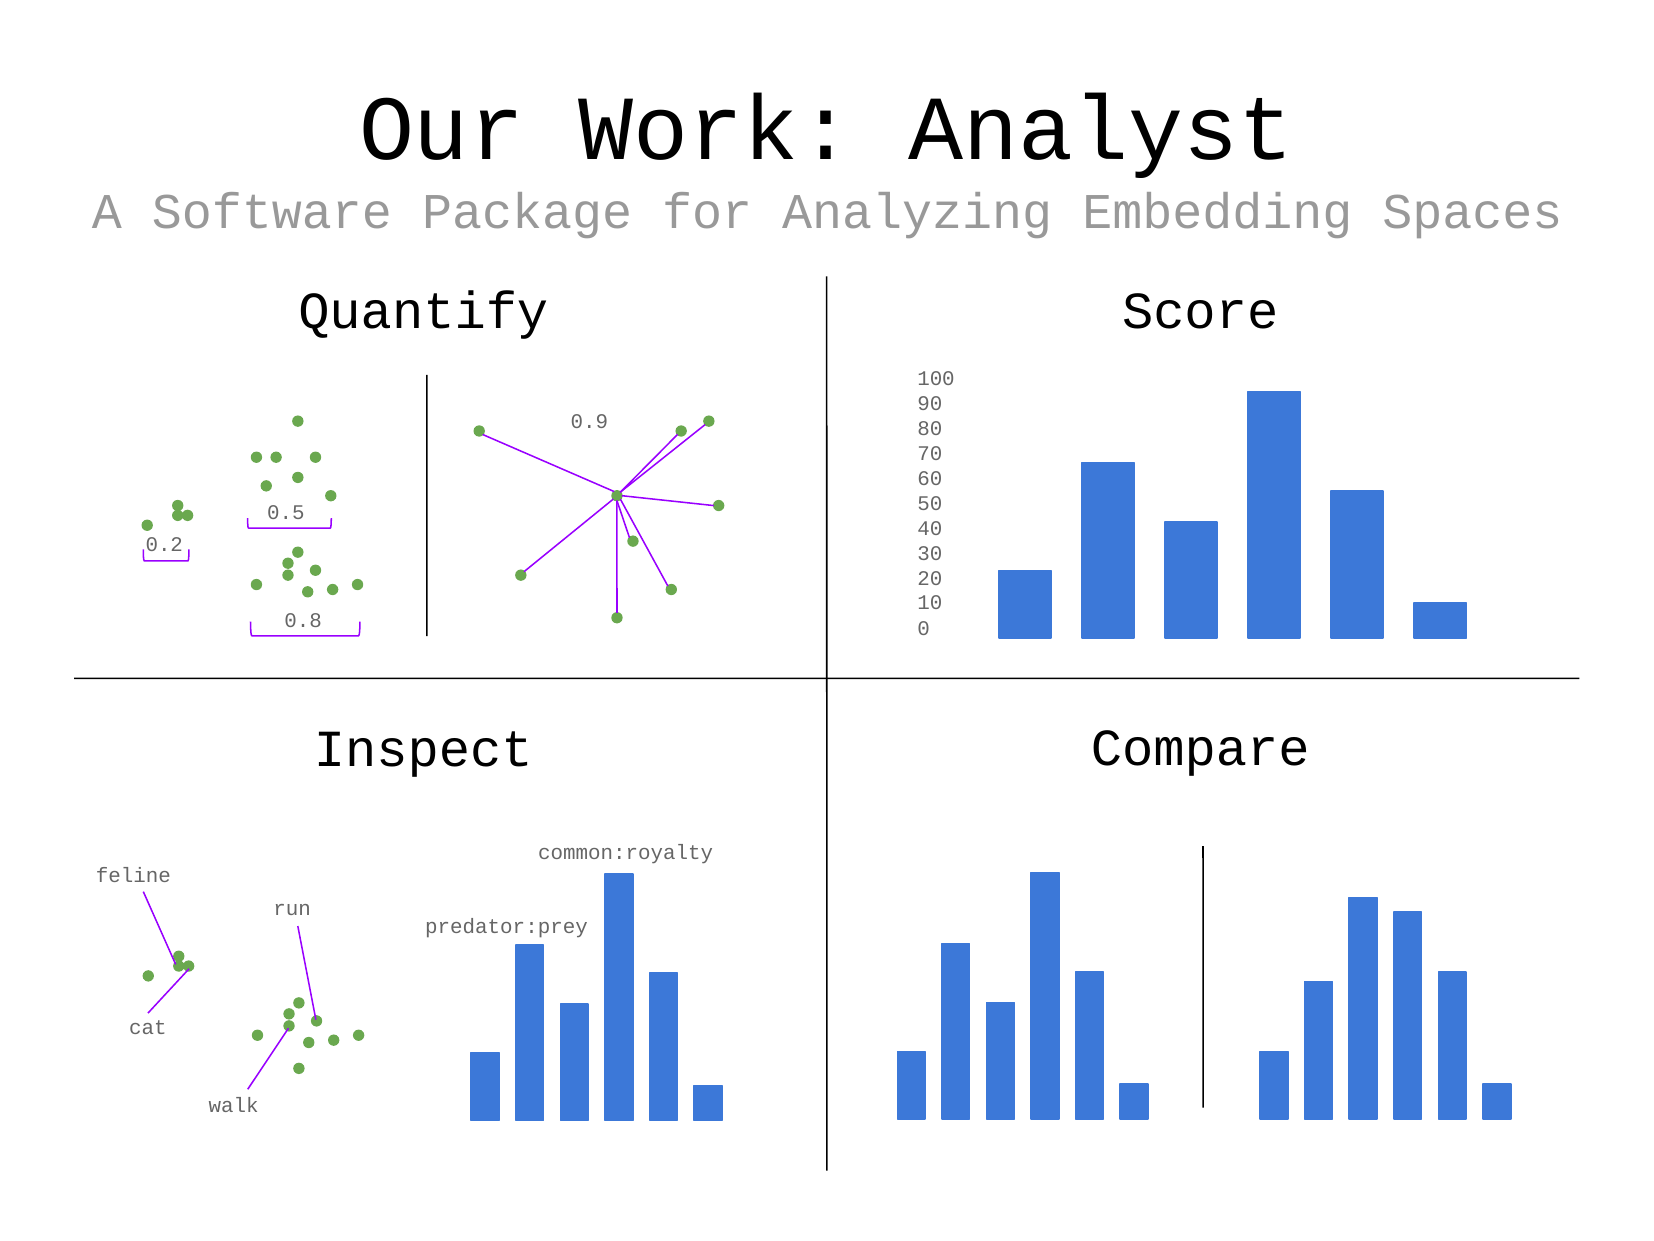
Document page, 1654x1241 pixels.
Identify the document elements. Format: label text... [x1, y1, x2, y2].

text_box [474, 426, 485, 436]
text_box [143, 970, 154, 981]
text_box [1438, 971, 1467, 1119]
text_box [998, 570, 1051, 638]
text_box [1482, 1084, 1511, 1120]
text_box [941, 943, 970, 1119]
text_box [515, 959, 544, 1121]
text_box walk [193, 1077, 341, 1139]
text_box Our Work: Analyst A Software Package for Analyzing Embedding Spaces [82, 29, 1571, 277]
text_box Quantify Inspect [52, 276, 794, 999]
text_box [1075, 971, 1104, 1119]
text_box [252, 1030, 263, 1041]
text_box [612, 613, 622, 623]
text_box [1414, 603, 1467, 638]
text_box [612, 490, 622, 501]
text_box [1349, 897, 1378, 1120]
text_box [292, 416, 303, 427]
text_box [172, 500, 193, 515]
text_box [1304, 981, 1333, 1120]
text_box run [258, 879, 384, 941]
text_box [310, 452, 321, 463]
text_box [666, 584, 677, 595]
text_box Score Compare [829, 276, 1571, 677]
text_box [352, 579, 363, 590]
text_box [676, 426, 687, 436]
text_box [1248, 391, 1301, 638]
text_box [284, 1020, 294, 1031]
text_box [292, 472, 303, 483]
text_box [1120, 1084, 1148, 1119]
text_box 0.8 [269, 592, 345, 654]
text_box 0.9 [555, 392, 665, 454]
text_box [1393, 911, 1422, 1119]
text_box [251, 452, 262, 463]
text_box [302, 586, 313, 592]
text_box [353, 1030, 364, 1041]
text_box [515, 570, 526, 581]
text_box [261, 480, 271, 484]
text_box [311, 1015, 322, 1026]
text_box [628, 536, 638, 547]
text_box [986, 1002, 1015, 1119]
text_box [1081, 462, 1134, 638]
text_box [251, 579, 262, 590]
text_box [293, 1063, 304, 1074]
text_box 0.5 [251, 484, 327, 546]
text_box [604, 885, 633, 1121]
text_box [328, 1035, 339, 1046]
text_box [271, 452, 282, 463]
text_box [1331, 490, 1384, 638]
text_box [1260, 1051, 1289, 1120]
text_box [292, 547, 303, 558]
text_box [897, 1051, 926, 1119]
text_box [694, 1085, 722, 1121]
text_box [327, 584, 338, 592]
text_box [1030, 872, 1059, 1119]
text_box [471, 1052, 500, 1121]
text_box [284, 1008, 294, 1019]
text_box [293, 997, 304, 1008]
text_box feline [80, 846, 216, 908]
text_box 0.2 [130, 515, 206, 577]
text_box [303, 1037, 314, 1048]
text_box cat [114, 998, 249, 1060]
text_box Score Compare [829, 680, 1571, 998]
text_box [714, 500, 724, 511]
text_box [283, 570, 293, 581]
text_box [173, 951, 194, 971]
text_box [1164, 521, 1218, 638]
text_box [283, 558, 293, 569]
text_box predator:prey [410, 897, 603, 959]
text_box [310, 565, 321, 576]
text_box [649, 973, 678, 1121]
text_box [327, 490, 336, 501]
text_box [703, 416, 714, 427]
text_box [560, 1004, 589, 1121]
text_box 100 90 80 70 60 50 40 30 20 10 0 [902, 349, 987, 642]
text_box common:royalty [523, 823, 775, 885]
